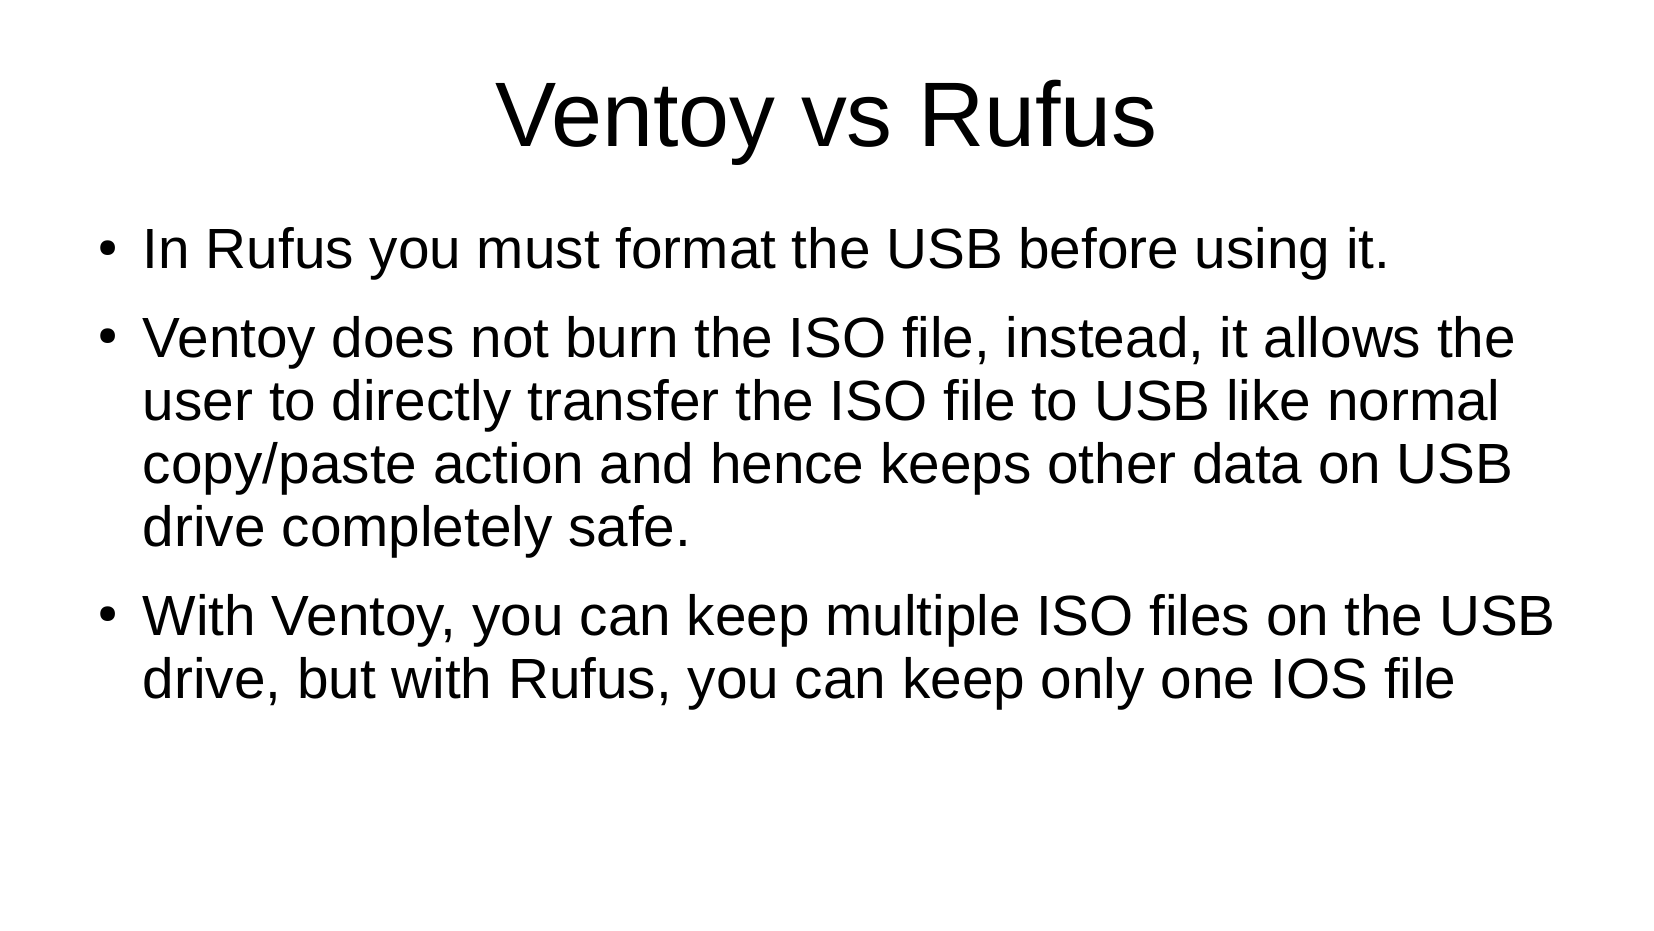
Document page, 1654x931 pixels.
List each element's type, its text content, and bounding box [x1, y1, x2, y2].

list In Rufus you must format the USB before using it. Ventoy does not burn the ISO file, instead, it allows the user to directly transfer the ISO file to USB like normal copy/paste action and hence keeps other data on USB drive completely safe. With Ventoy, you can keep multiple ISO files on the USB drive, but with Rufus, you can keep only one IOS file [82, 217, 1571, 758]
title Ventoy vs Rufus [82, 37, 1571, 193]
